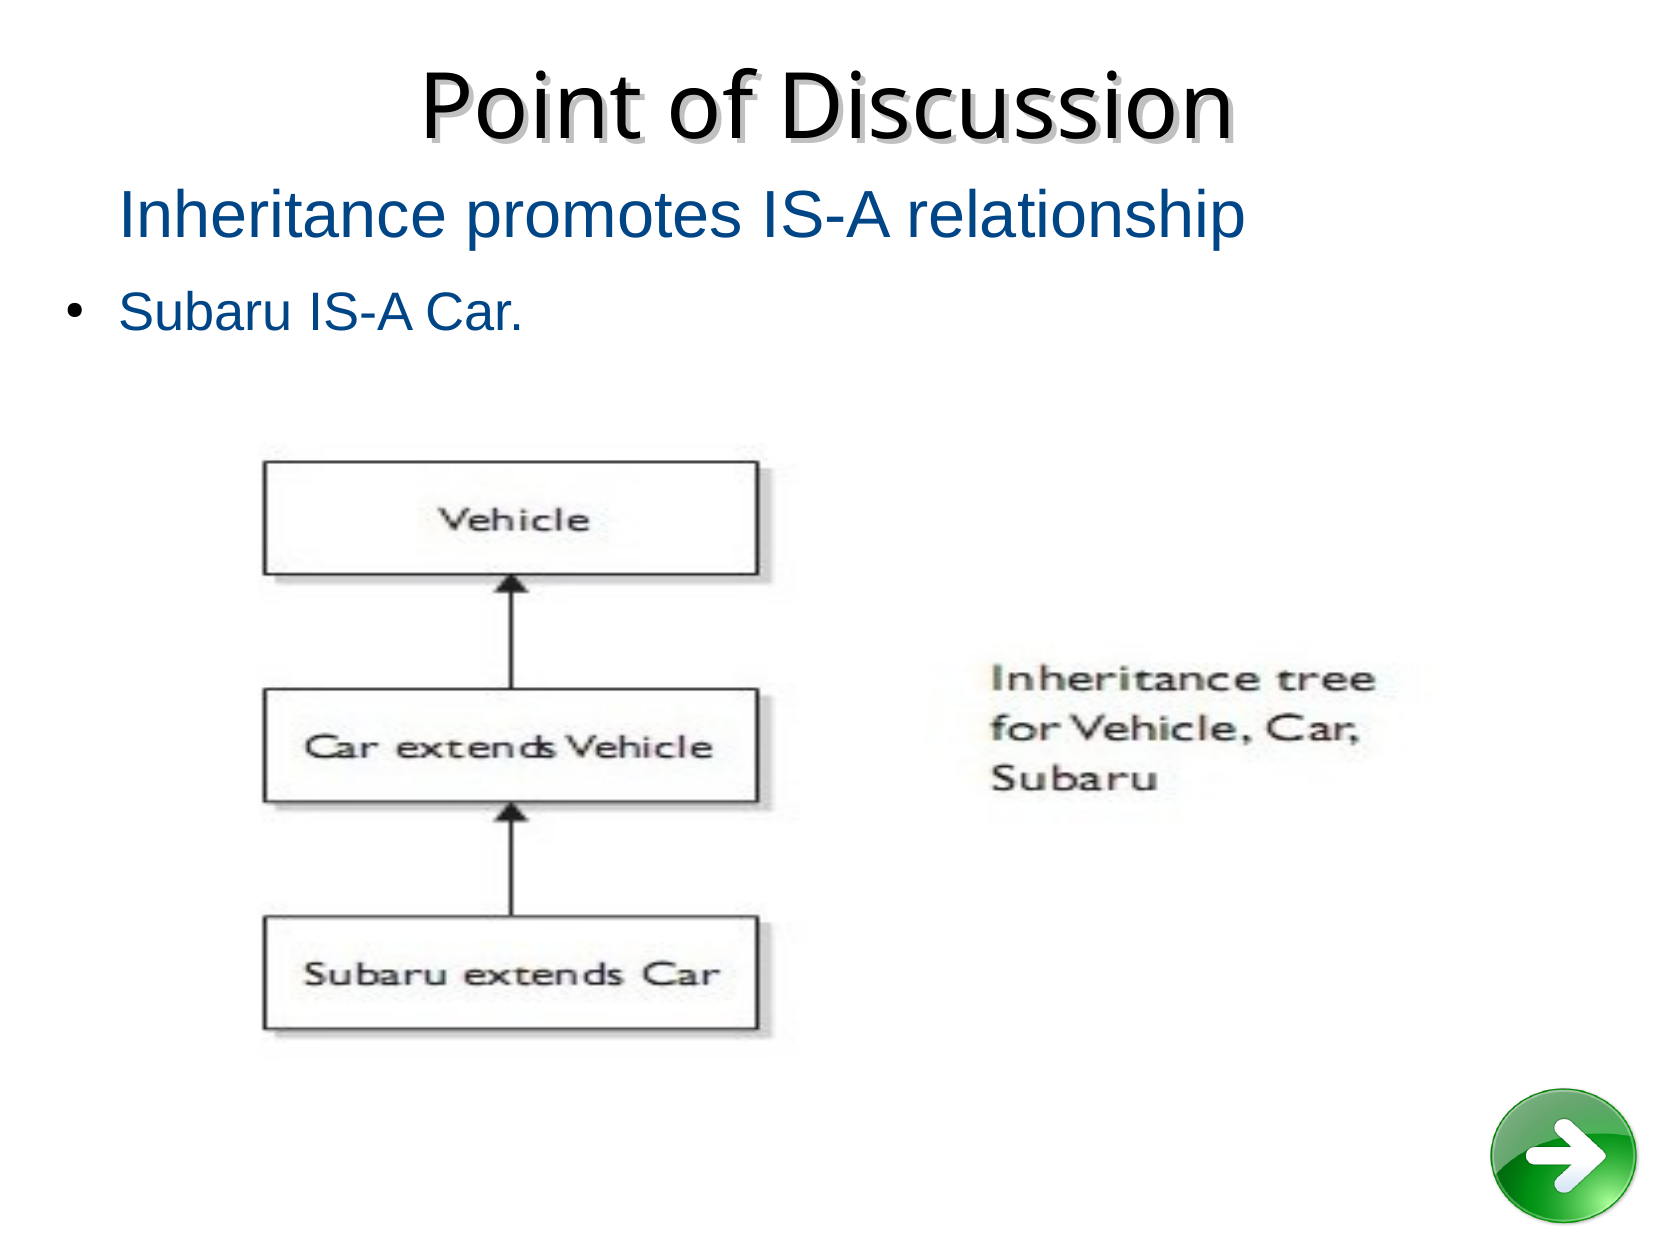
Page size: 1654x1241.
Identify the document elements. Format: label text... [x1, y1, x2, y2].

title Point of Discussion [70, 0, 1559, 208]
picture [1488, 1086, 1641, 1227]
picture [165, 424, 1571, 1063]
list Inheritance promotes IS-A relationship Subaru IS-A Car. [47, 177, 1536, 1057]
